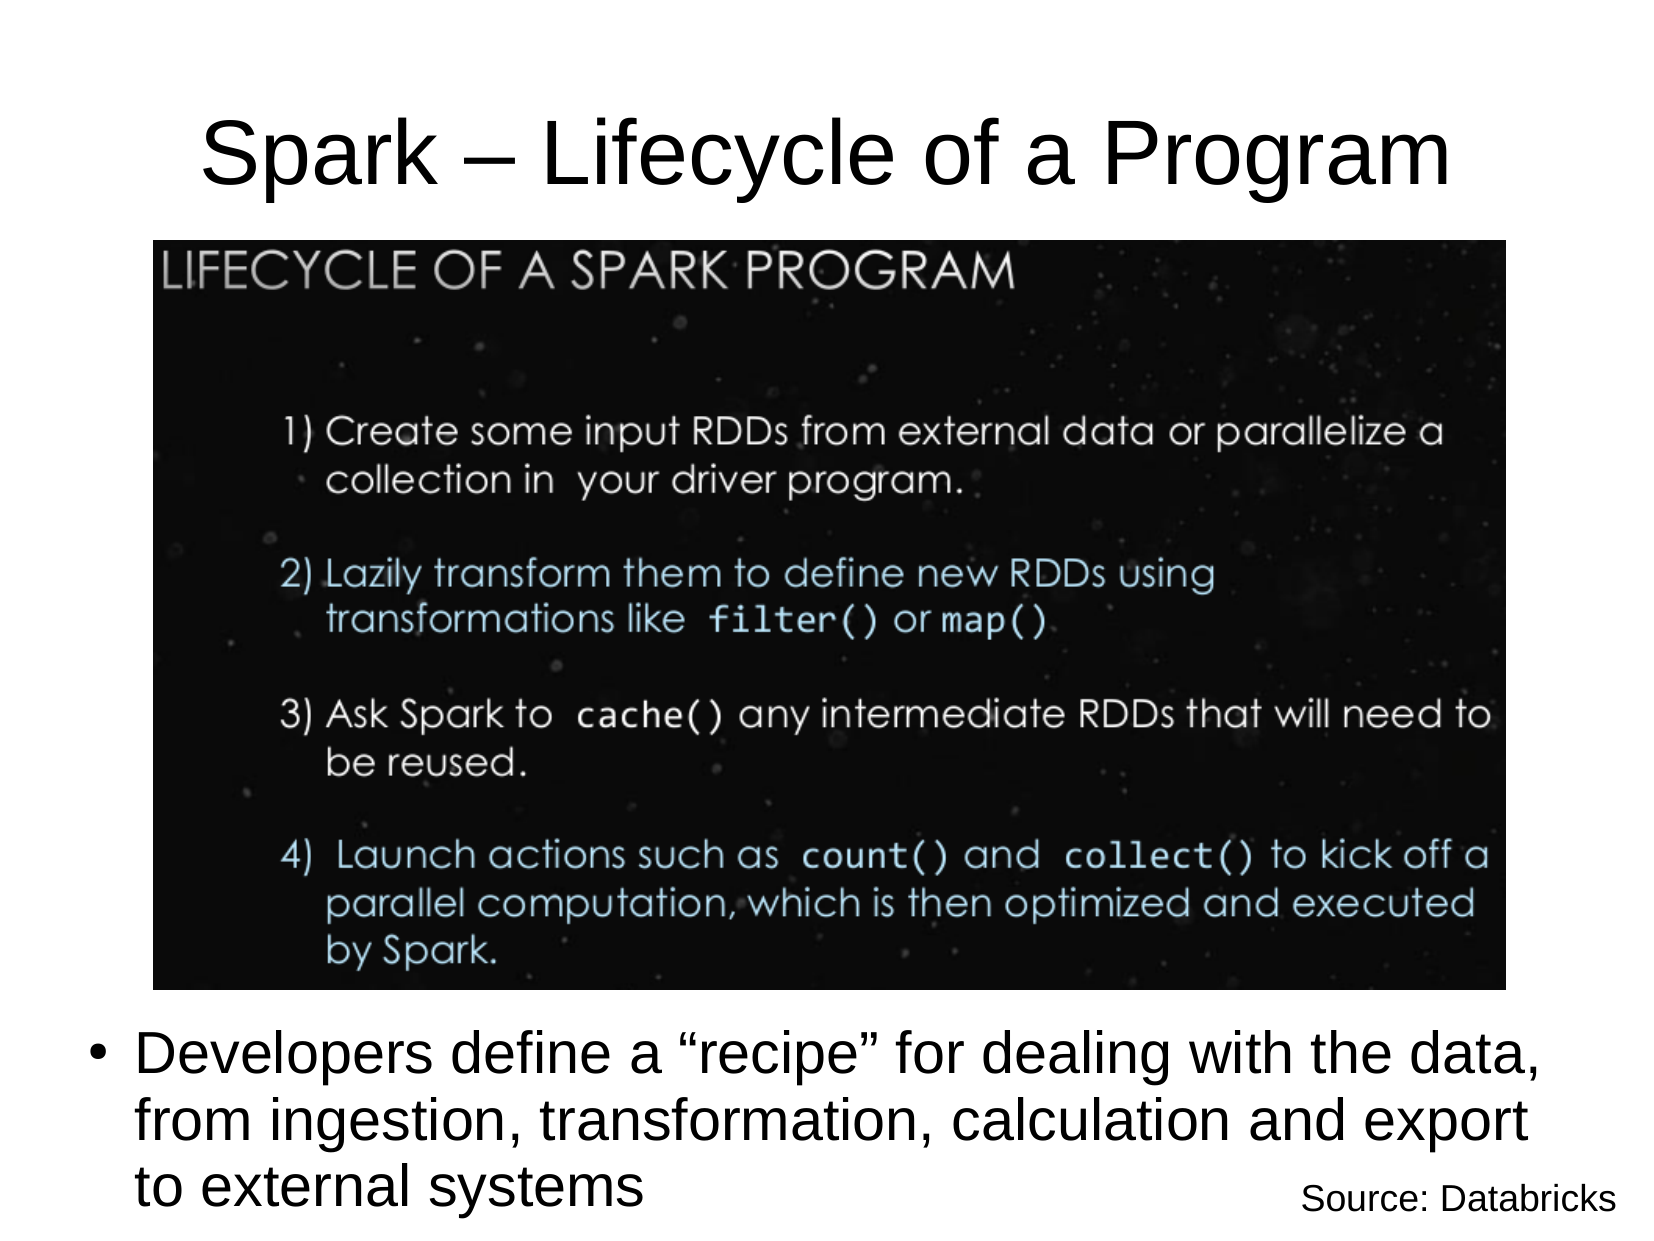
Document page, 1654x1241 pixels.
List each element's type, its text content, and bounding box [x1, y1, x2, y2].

text_box Source: Databricks [1215, 1170, 1653, 1231]
title Spark – Lifecycle of a Program [82, 49, 1571, 257]
picture [153, 240, 1506, 991]
list Developers define a “recipe” for dealing with the data, from ingestion, transformation, calculation and export to external systems [71, 1020, 1561, 1220]
